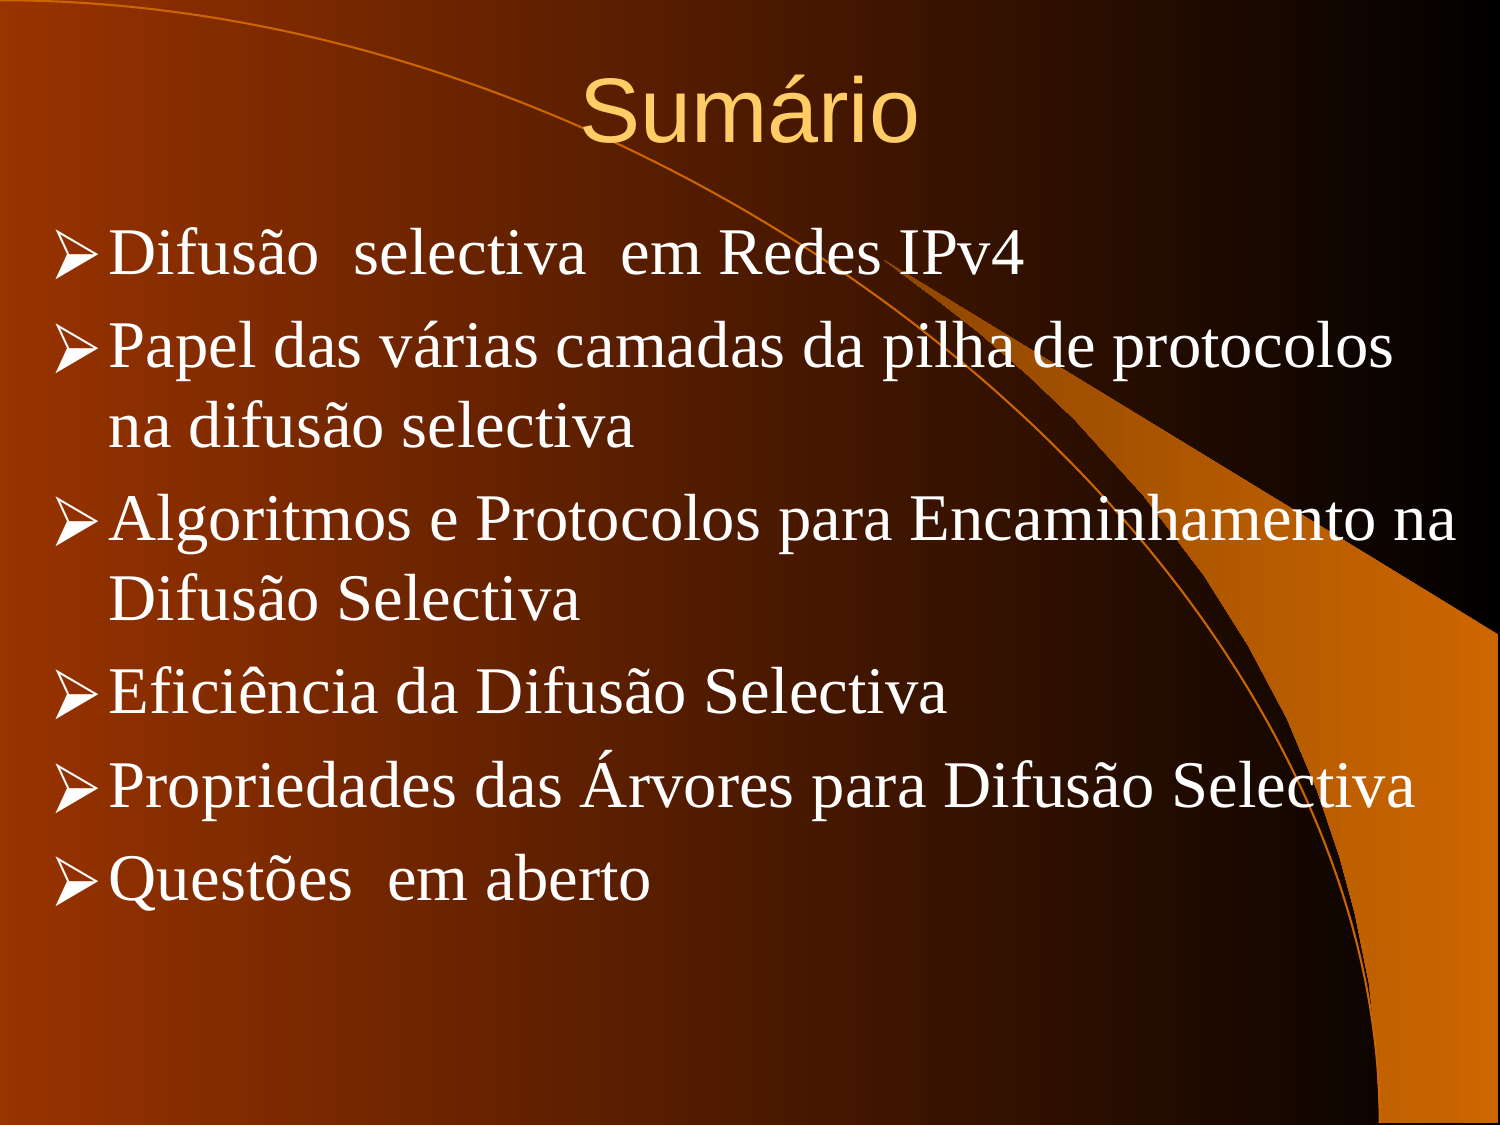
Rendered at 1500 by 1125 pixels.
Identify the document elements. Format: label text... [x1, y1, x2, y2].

list Difusão selectiva em Redes IPv4 Papel das várias camadas da pilha de protocolos na difusão selectiva Algoritmos e Protocolos para Encaminhamento na Difusão Selectiva Eficiência da Difusão Selectiva Propriedades das Árvores para Difusão Selectiva Questões em aberto [37, 200, 1475, 1000]
title Sumário [24, 24, 1475, 188]
